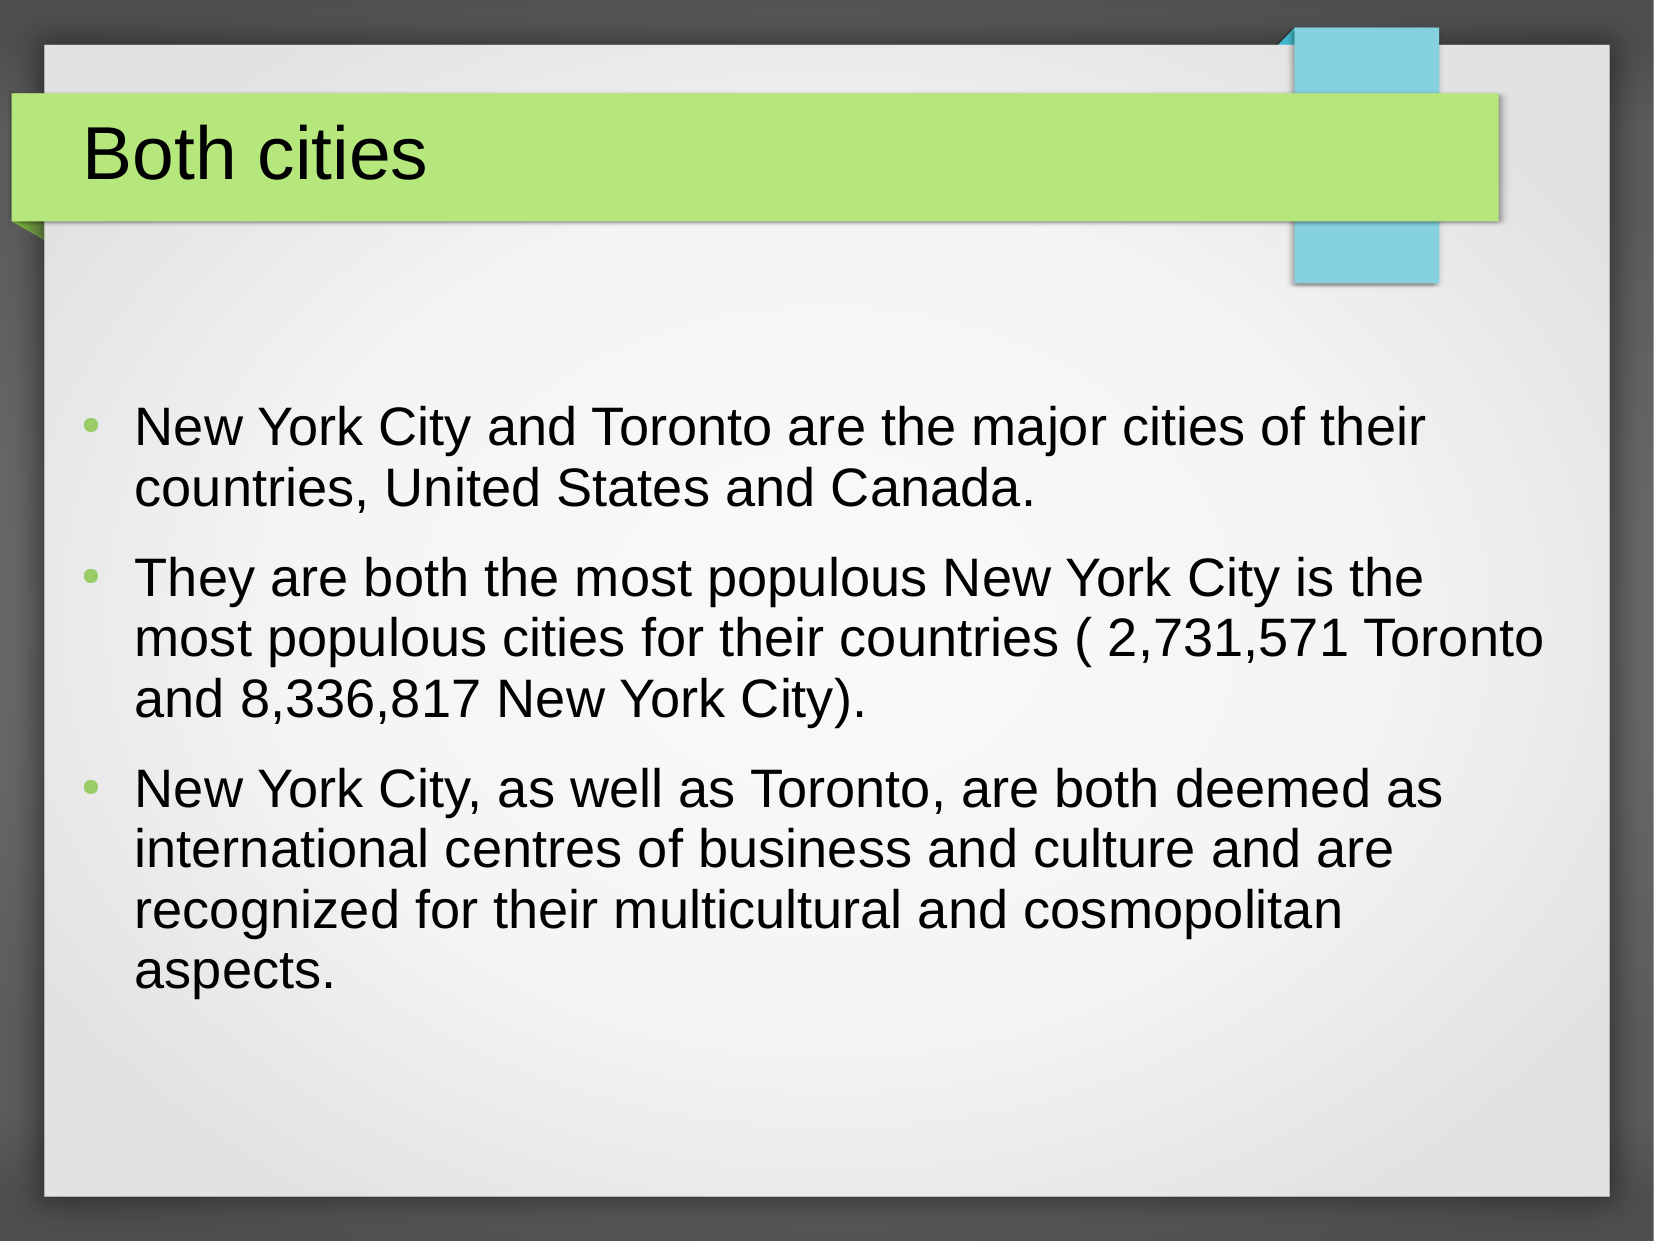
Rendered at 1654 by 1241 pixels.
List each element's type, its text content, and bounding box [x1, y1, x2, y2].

list New York City and Toronto are the major cities of their countries, United States and Canada. They are both the most populous New York City is the most populous cities for their countries ( 2,731,571 Toronto and 8,336,817 New York City). New York City, as well as Toronto, are both deemed as international centres of business and culture and are recognized for their multicultural and cosmopolitan aspects. [63, 396, 1552, 1116]
picture [0, 0, 1654, 1241]
title Both cities [82, 94, 1264, 213]
